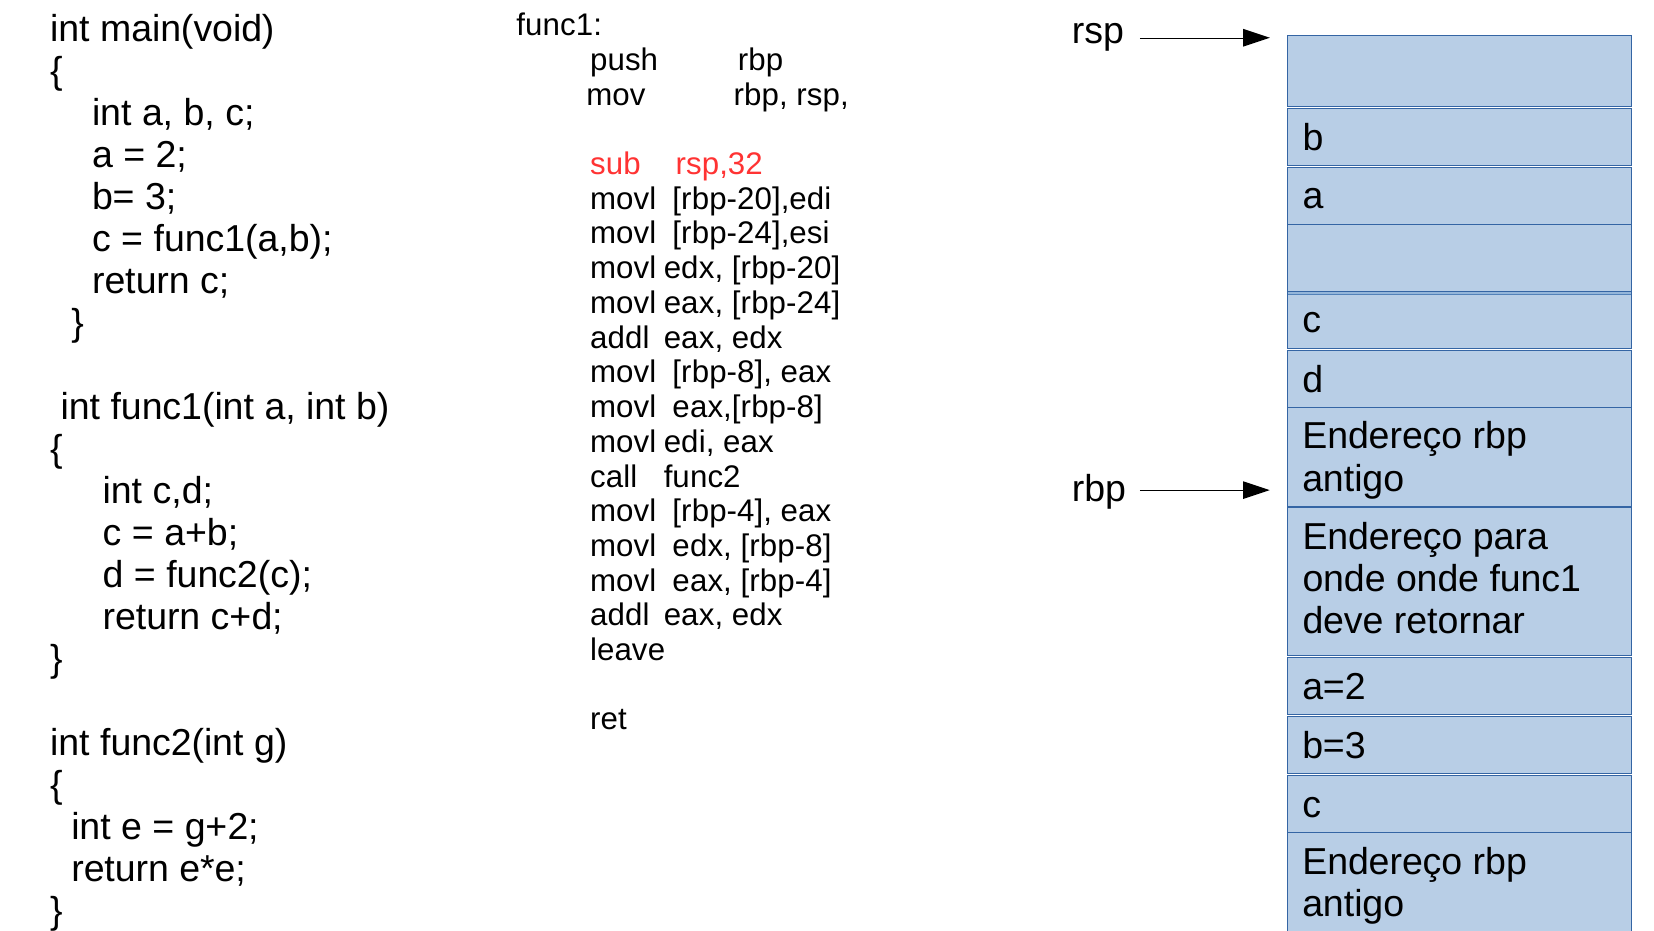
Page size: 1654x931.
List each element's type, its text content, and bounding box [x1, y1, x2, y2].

text_box c [1287, 291, 1632, 349]
text_box d [1287, 350, 1632, 408]
text_box Endereço rbp antigo [1287, 833, 1632, 931]
text_box b [1287, 108, 1632, 166]
text_box [1287, 35, 1632, 107]
text_box a=2 [1287, 657, 1632, 715]
text_box Endereço rbp antigo [1287, 408, 1632, 507]
text_box c [1287, 775, 1632, 833]
text_box a [1287, 167, 1632, 225]
text_box func1: push rbp mov rbp, rsp, sub rsp,32 movl [rbp-20],edi movl [rbp-24],esi movl edx, [rbp-20] movl eax, [rbp-24] addl eax, edx movl [rbp-8], eax movl eax,[rbp-8] movl edi, eax call func2 movl [rbp-4], eax movl edx, [rbp-8] movl eax, [rbp-4] addl eax, edx leave ret [501, 0, 1010, 925]
text_box rbp [1057, 459, 1141, 517]
text_box Endereço para onde onde func1 deve retornar [1287, 507, 1632, 656]
text_box rsp [1057, 2, 1139, 60]
text_box int main(void) { int a, b, c; a = 2; b= 3; c = func1(a,b); return c; } int func1(int a, int b) { int c,d; c = a+b; d = func2(c); return c+d; } int func2(int g) { int e = g+2; return e*e; } [35, 0, 449, 931]
text_box [1287, 225, 1632, 291]
text_box b=3 [1287, 716, 1632, 774]
